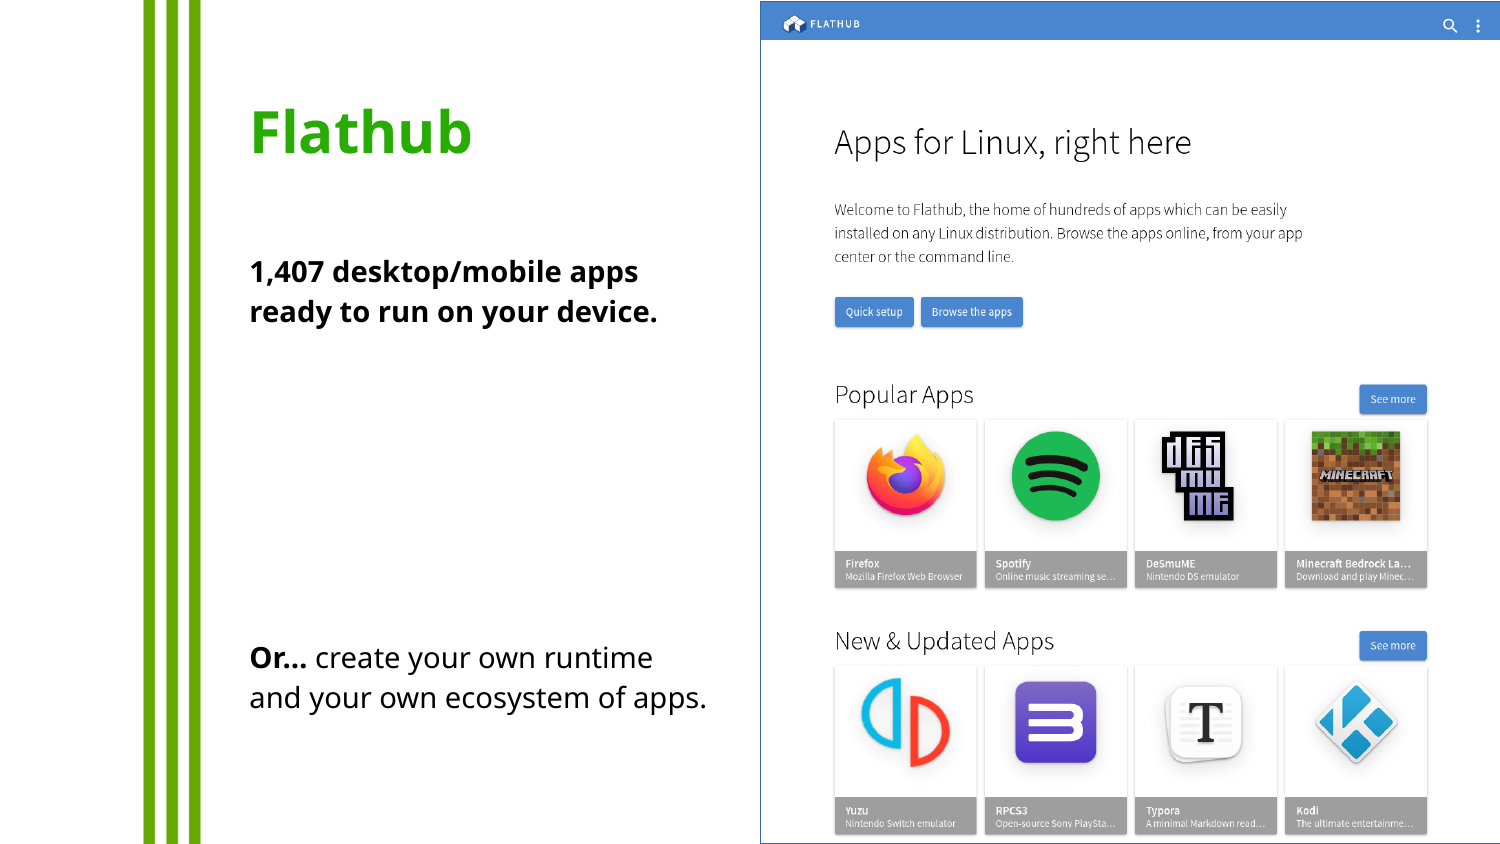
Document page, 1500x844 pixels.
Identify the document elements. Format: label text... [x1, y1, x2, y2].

title Flathub [249, 72, 760, 189]
picture [0, 0, 532, 844]
list 1,407 desktop/mobile apps ready to run on your device. Or… create your own runtime and your own ecosystem of apps. [249, 189, 709, 750]
picture [760, 1, 1500, 844]
